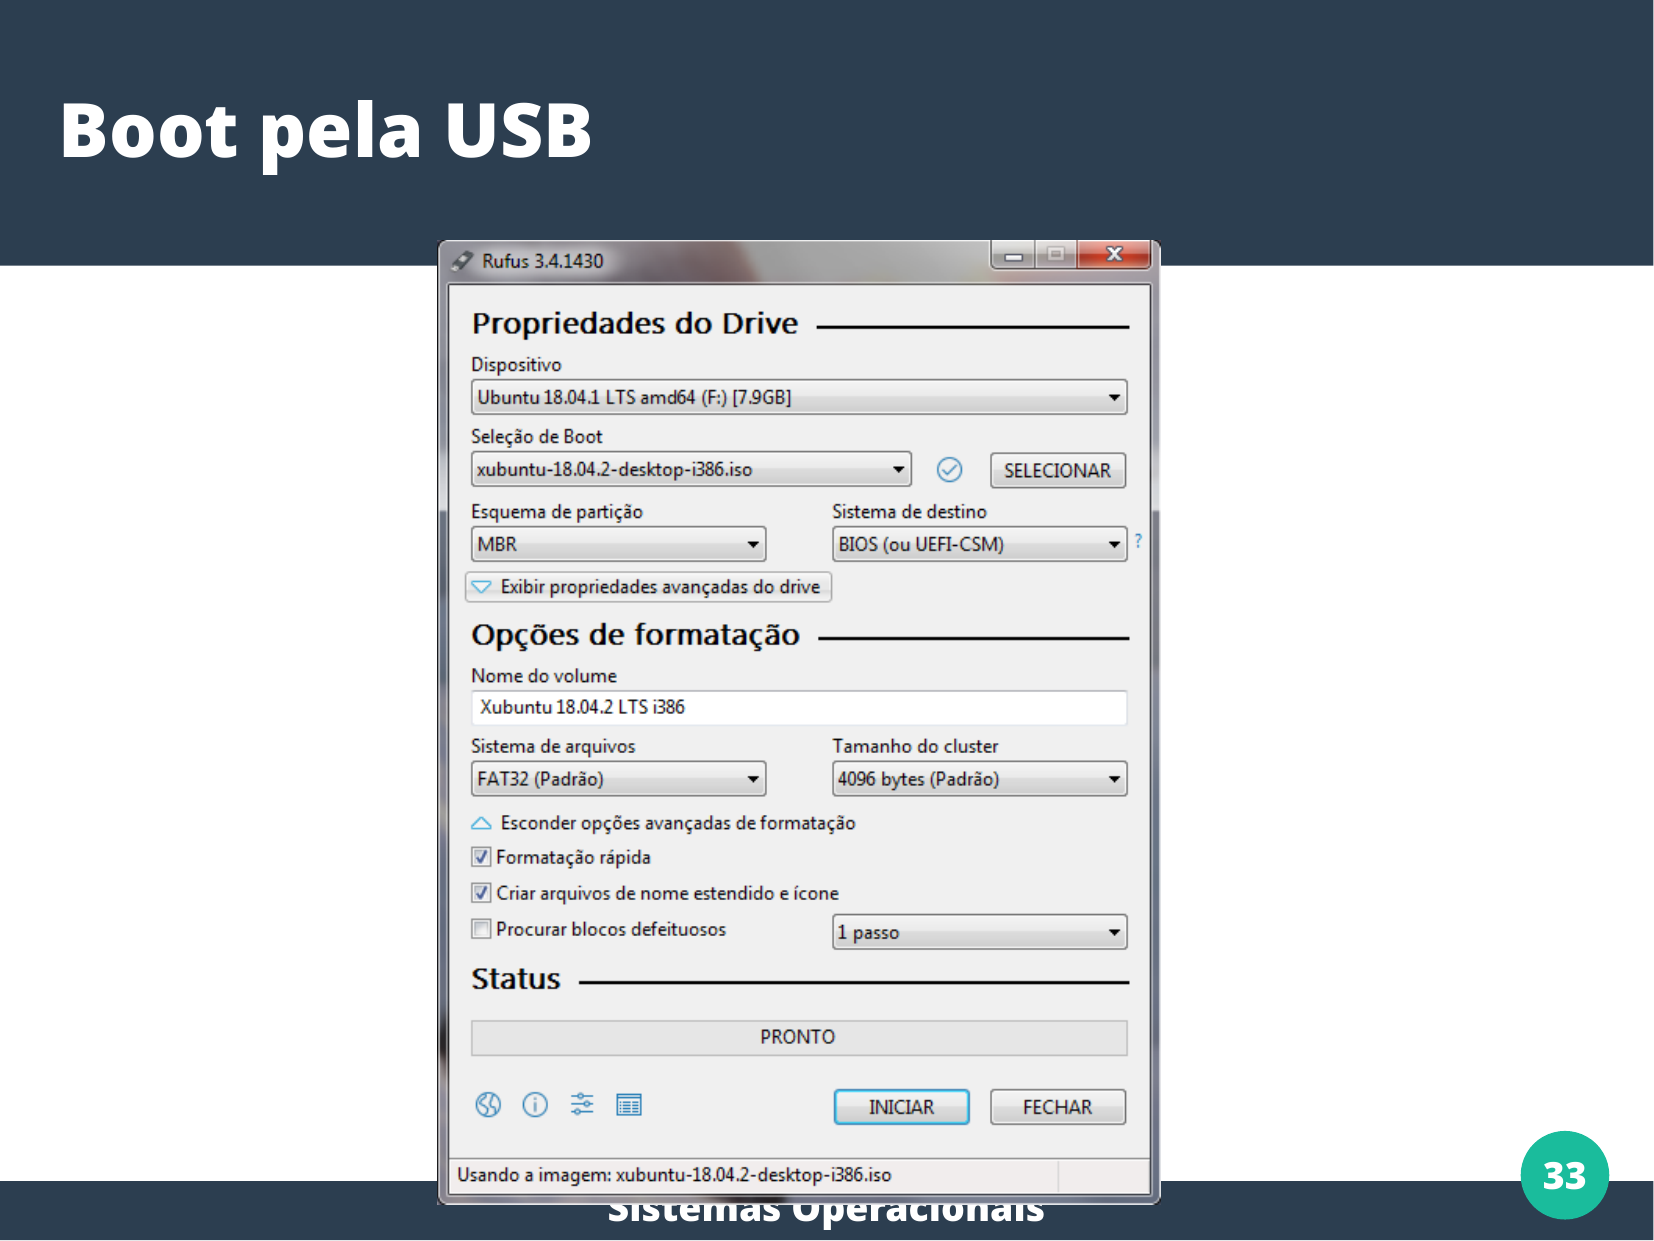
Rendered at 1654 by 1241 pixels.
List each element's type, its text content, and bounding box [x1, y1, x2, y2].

title Boot pela USB [59, 49, 1595, 207]
picture [437, 240, 1161, 1205]
